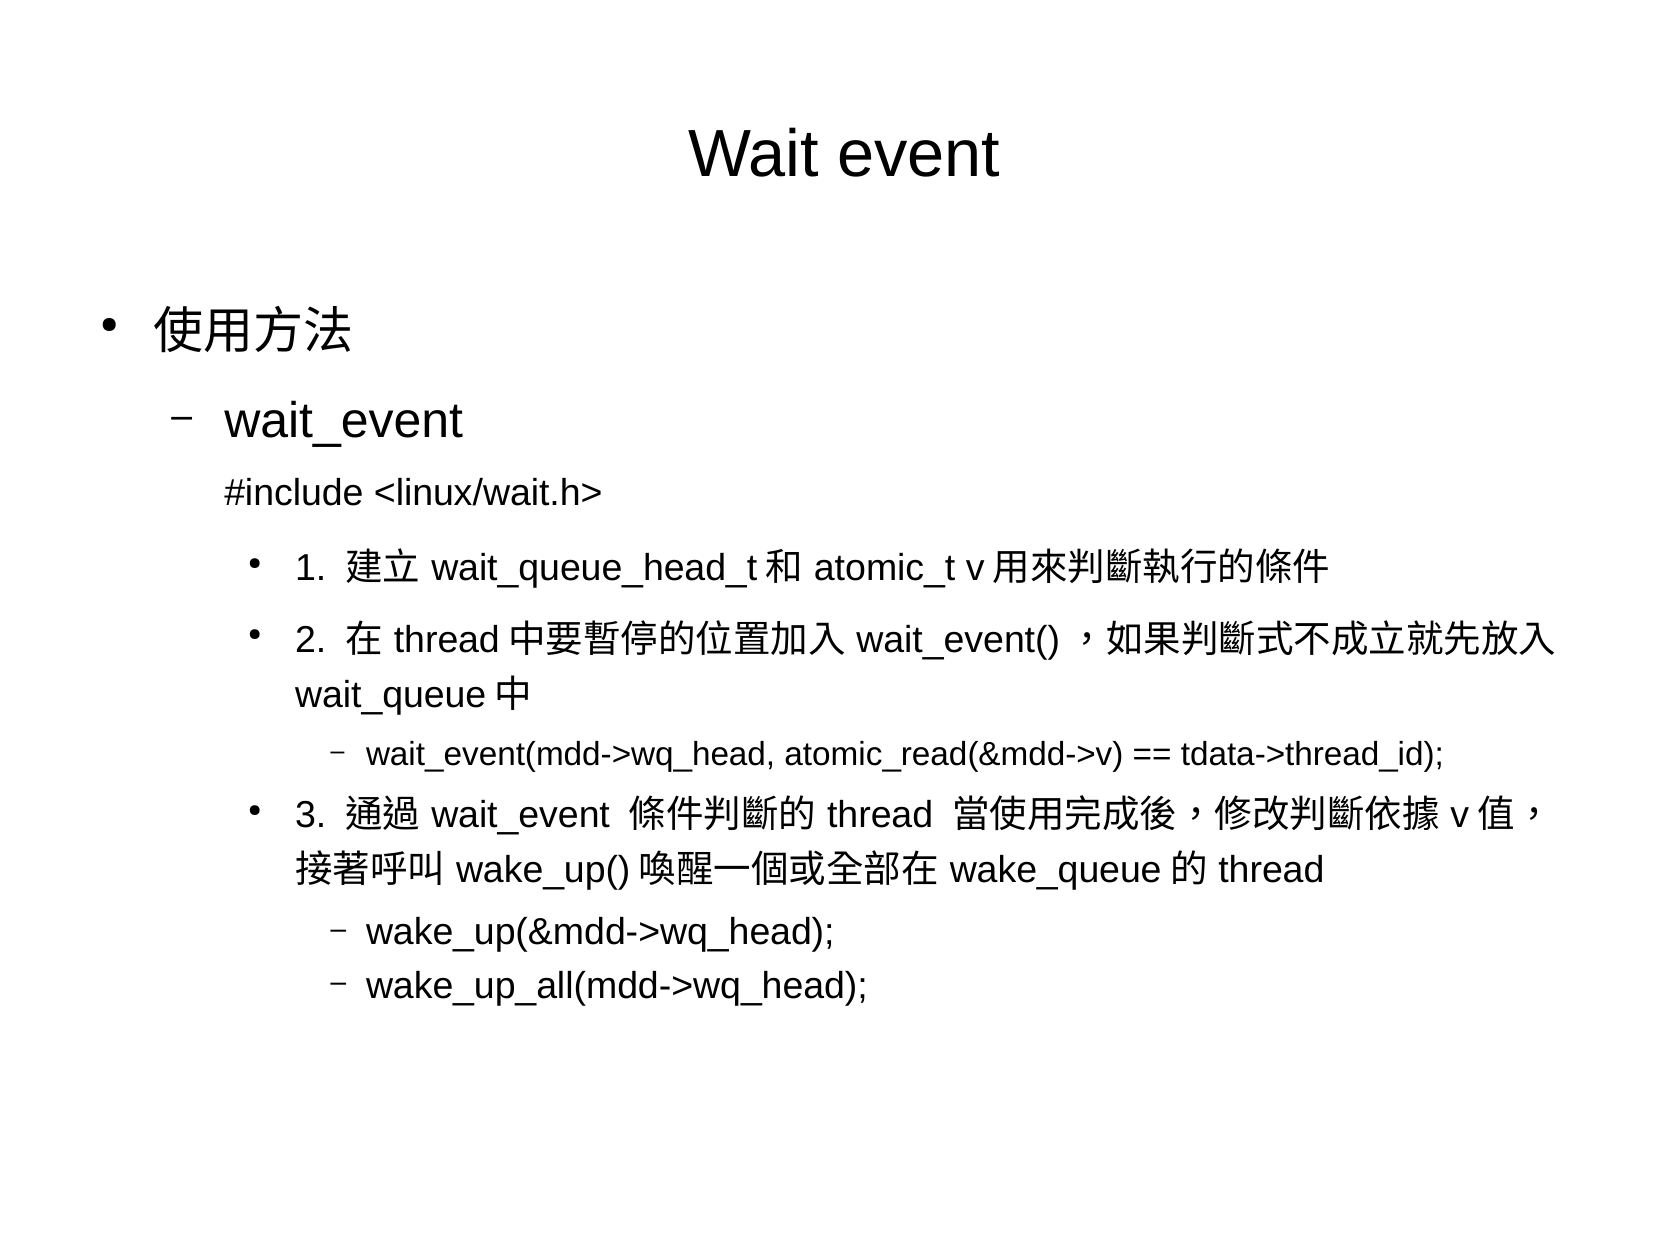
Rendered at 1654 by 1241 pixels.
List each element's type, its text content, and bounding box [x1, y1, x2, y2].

list 使用方法 wait_event #include <linux/wait.h> 1. 建立wait_queue_head_t和atomic_t v用來判斷執行的條件 2. 在thread中要暫停的位置加入wait_event()，如果判斷式不成立就先放入wait_queue中 wait_event(mdd->wq_head, atomic_read(&mdd->v) == tdata->thread_id); 3. 通過wait_event 條件判斷的thread 當使用完成後，修改判斷依據v值，接著呼叫wake_up()喚醒一個或全部在wake_queue的thread wake_up(&mdd->wq_head); wake_up_all(mdd->wq_head); [82, 290, 1571, 1010]
title Wait event [82, 49, 1571, 257]
